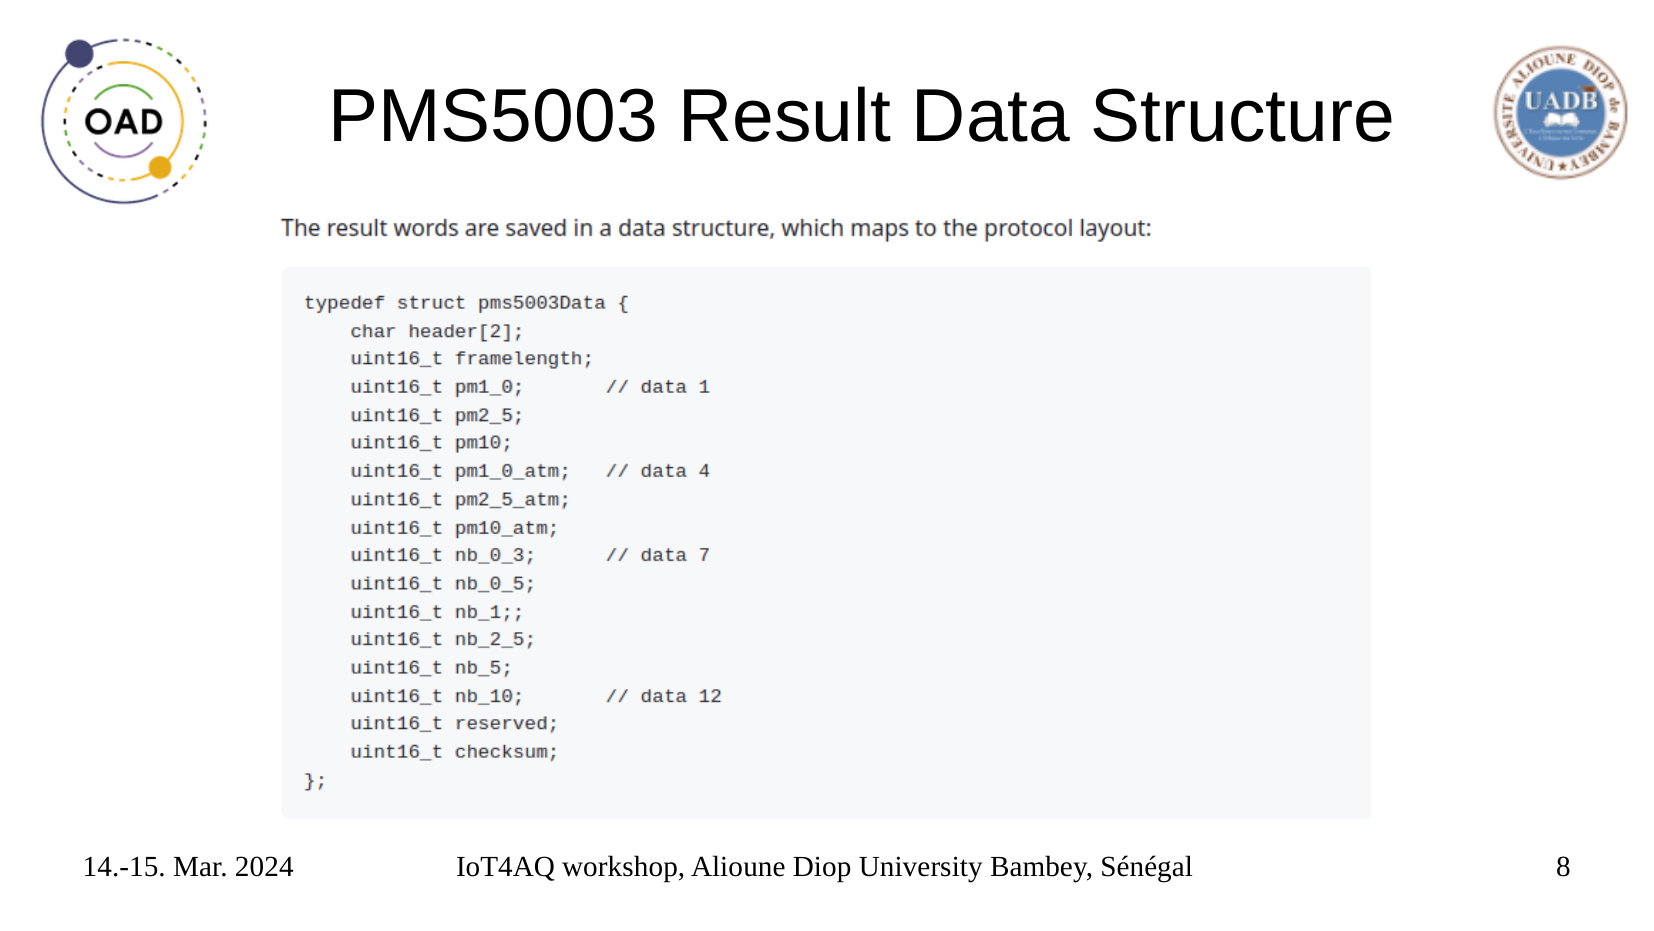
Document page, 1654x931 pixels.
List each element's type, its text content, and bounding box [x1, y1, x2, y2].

title PMS5003 Result Data Structure [278, 37, 1446, 193]
picture [0, 24, 1371, 832]
picture [1482, 37, 1641, 188]
